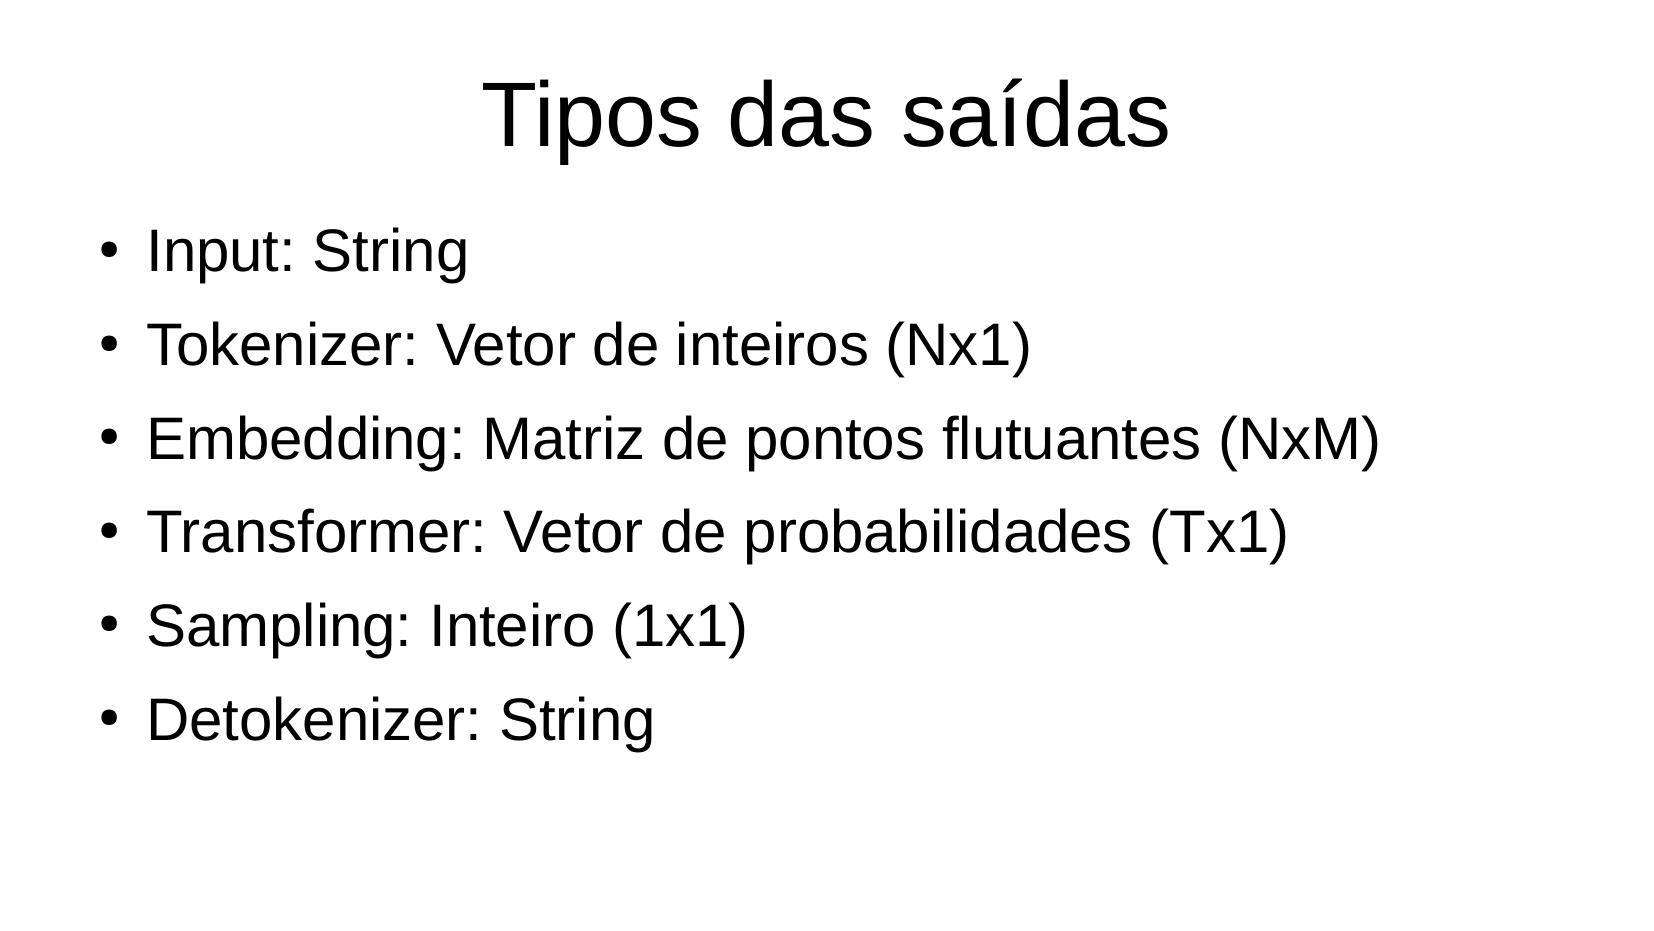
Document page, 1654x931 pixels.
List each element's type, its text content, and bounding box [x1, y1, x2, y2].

list Input: String Tokenizer: Vetor de inteiros (Nx1) Embedding: Matriz de pontos flutuantes (NxM) Transformer: Vetor de probabilidades (Tx1) Sampling: Inteiro (1x1) Detokenizer: String [82, 217, 1571, 758]
title Tipos das saídas [82, 37, 1571, 193]
